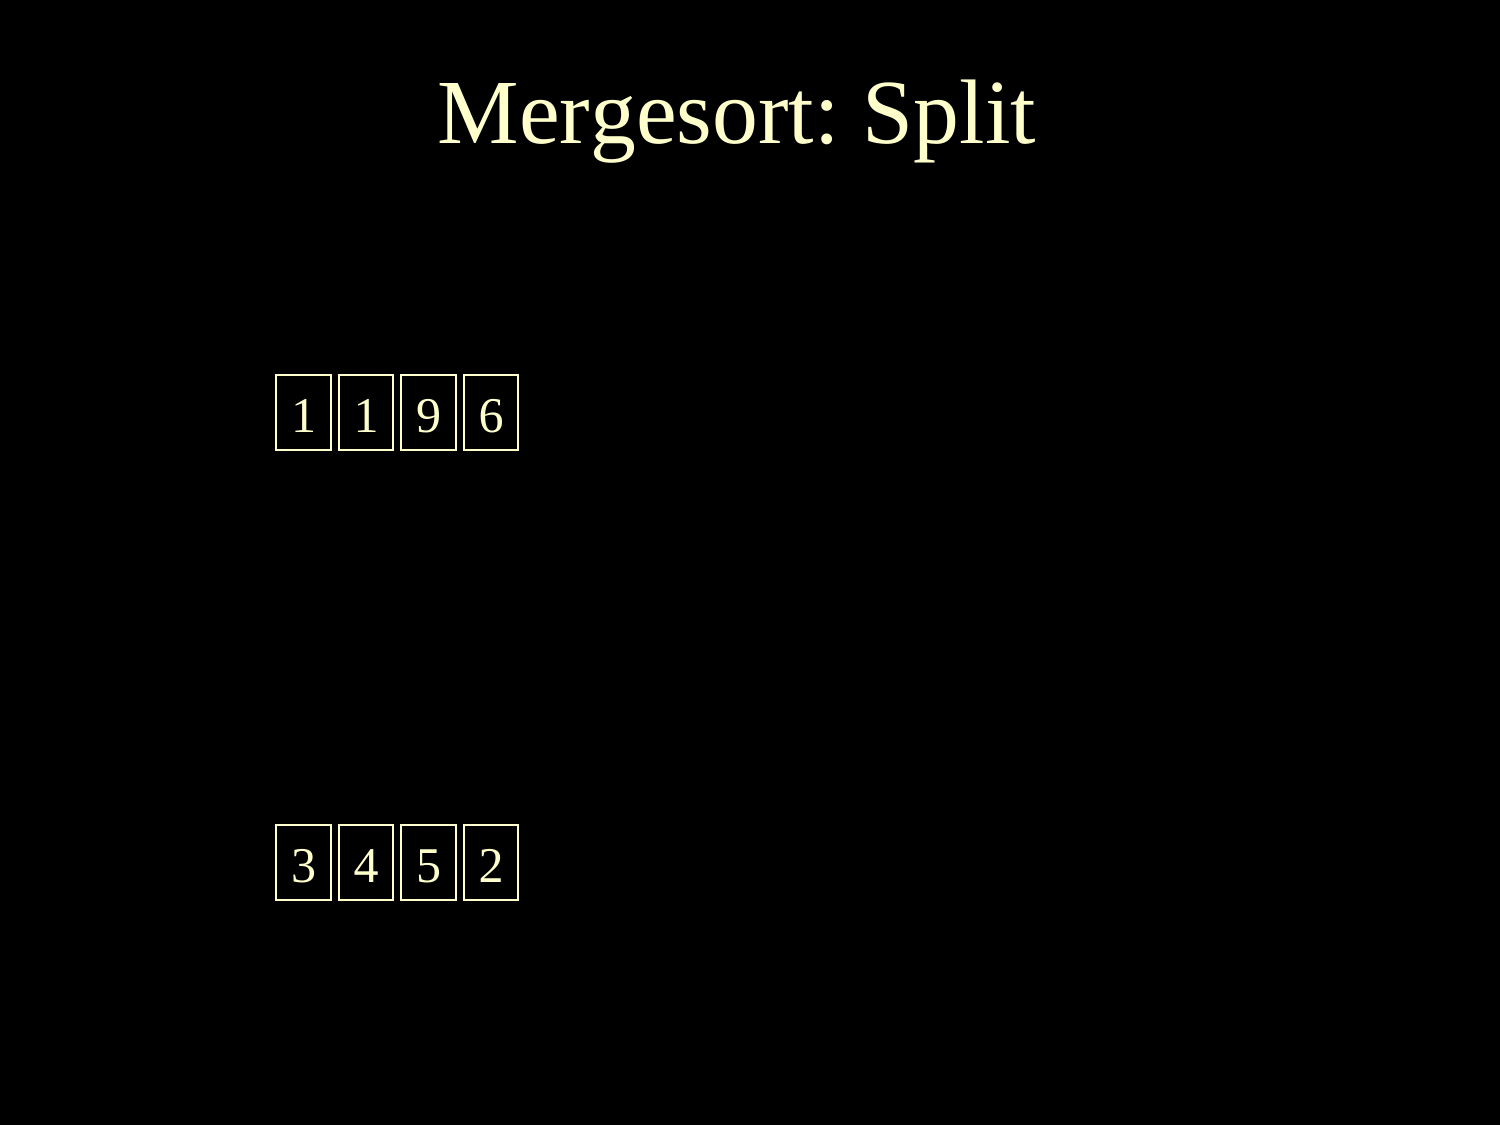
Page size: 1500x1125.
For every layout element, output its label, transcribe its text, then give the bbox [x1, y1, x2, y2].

text_box 2 [463, 824, 519, 901]
text_box 4 [338, 824, 394, 901]
text_box 3 [276, 824, 331, 901]
text_box 5 [401, 824, 456, 901]
title Mergesort: Split [8, 50, 1467, 176]
text_box 6 [463, 374, 519, 451]
text_box 1 [338, 374, 394, 451]
text_box 1 [276, 374, 331, 451]
text_box 9 [401, 374, 456, 451]
